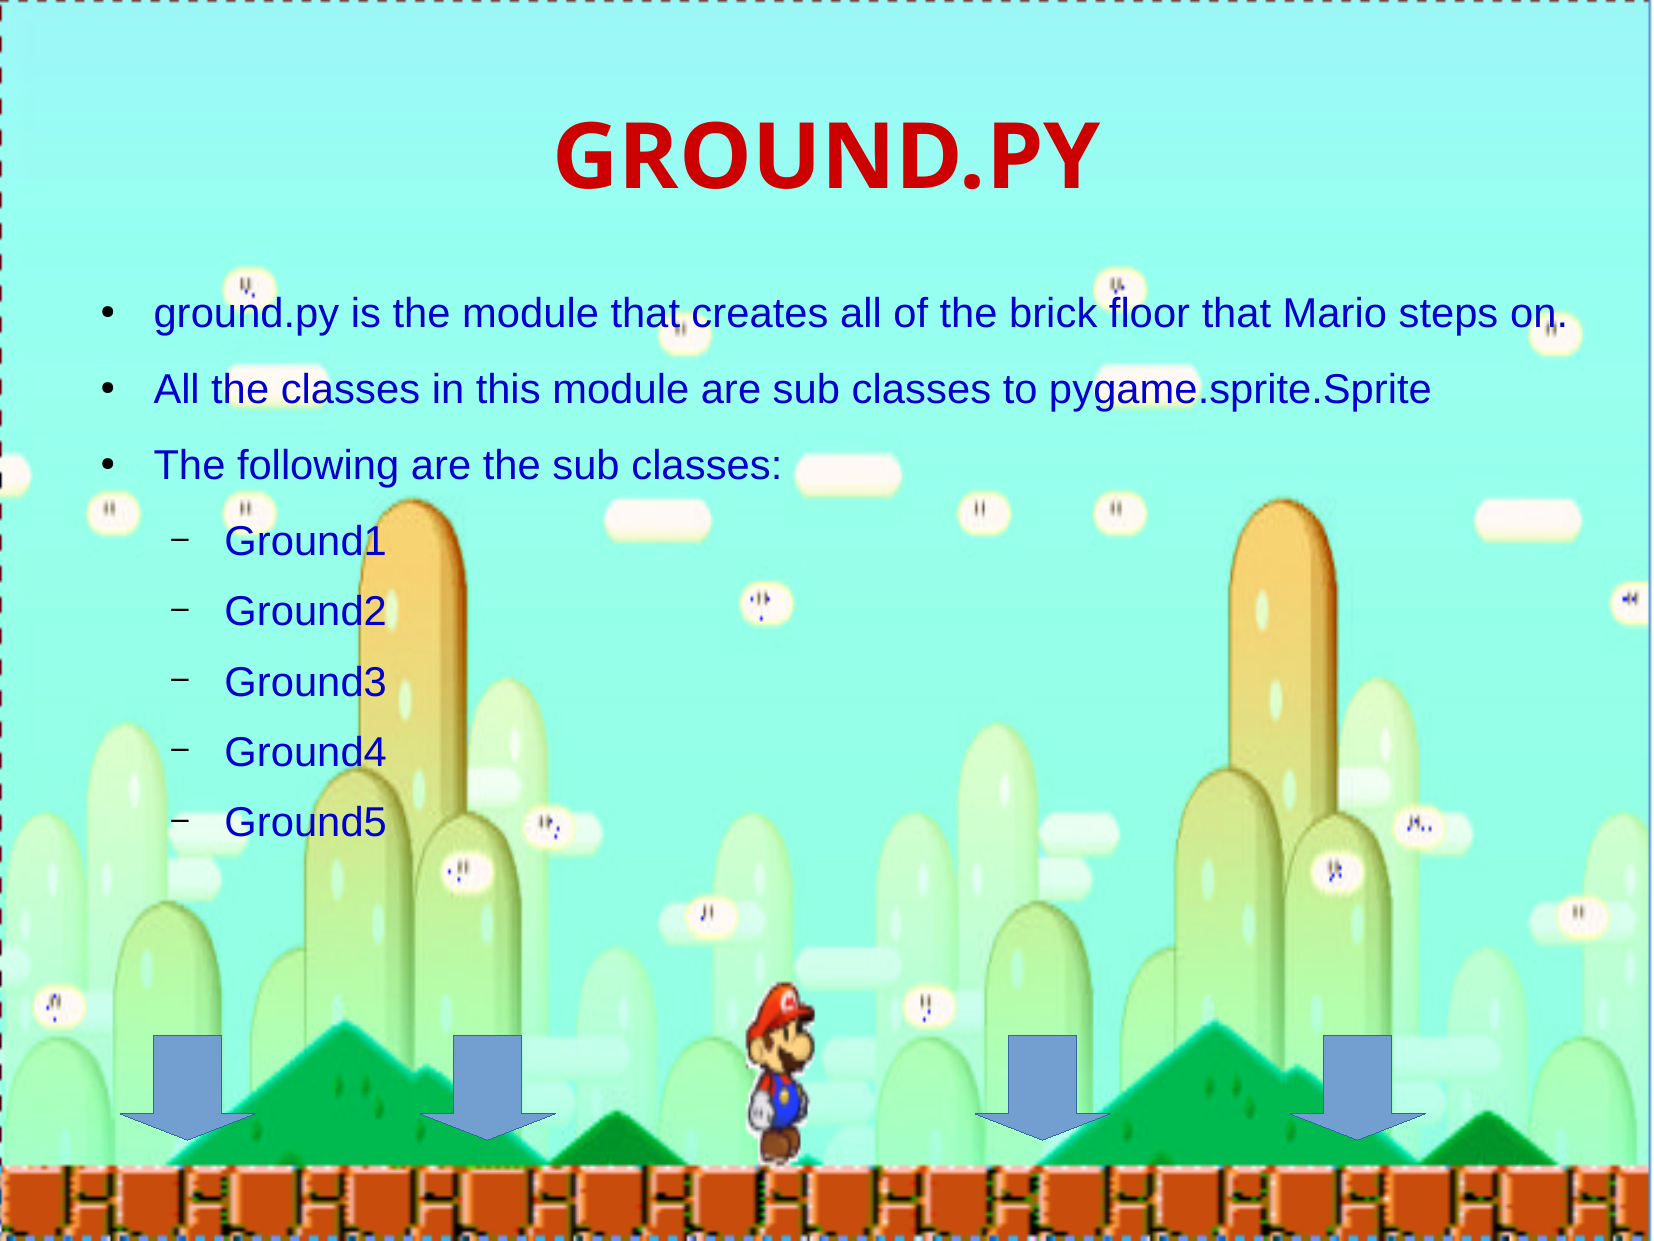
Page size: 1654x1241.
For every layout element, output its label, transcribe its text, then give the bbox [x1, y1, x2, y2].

text_box [120, 1035, 256, 1141]
text_box [1290, 1035, 1426, 1141]
text_box [975, 1035, 1111, 1141]
list ground.py is the module that creates all of the brick floor that Mario steps on. All the classes in this module are sub classes to pygame.sprite.Sprite The following are the sub classes: Ground1 Ground2 Ground3 Ground4 Ground5 [82, 290, 1571, 1010]
text_box [420, 1035, 556, 1141]
title GROUND.PY [82, 49, 1571, 257]
picture [0, 0, 1654, 1241]
